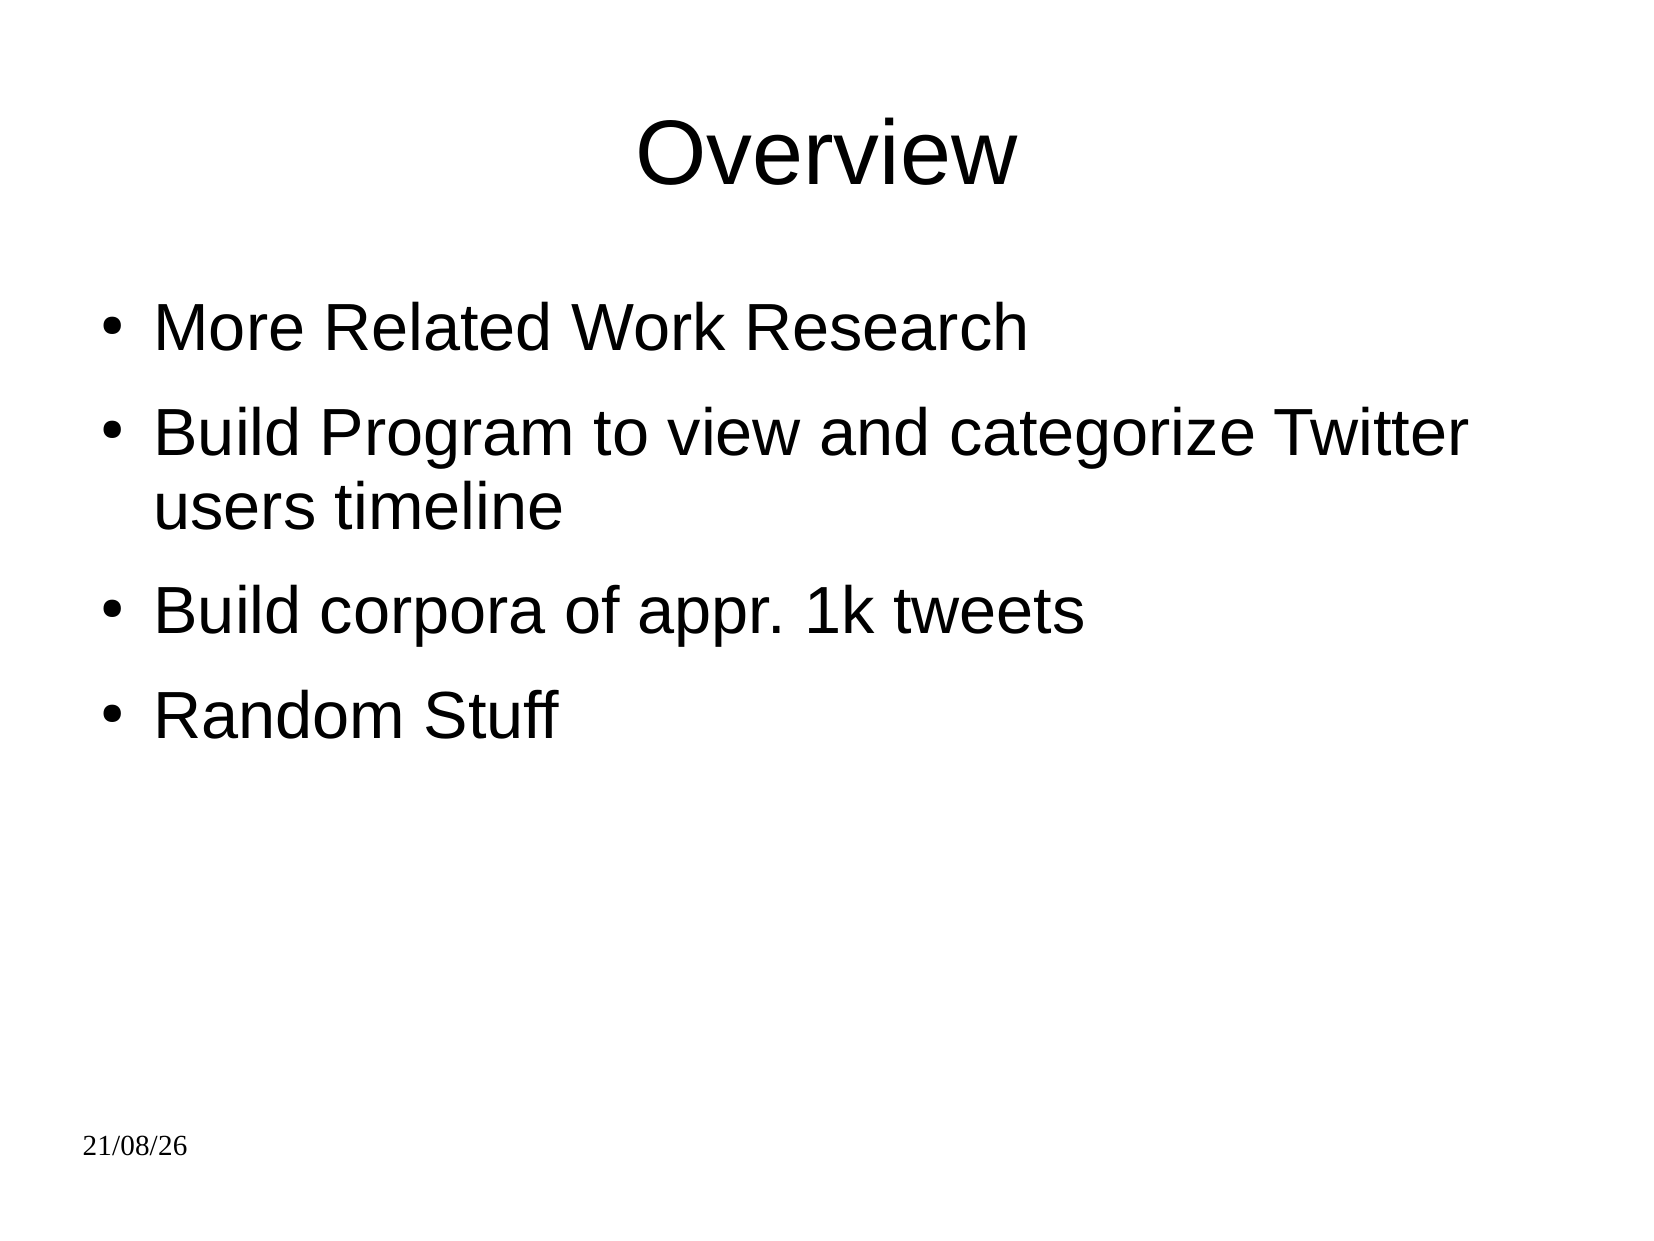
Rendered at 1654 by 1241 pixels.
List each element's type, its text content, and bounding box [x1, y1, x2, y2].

list More Related Work Research Build Program to view and categorize Twitter users timeline Build corpora of appr. 1k tweets Random Stuff [82, 290, 1571, 1010]
title Overview [82, 49, 1571, 257]
